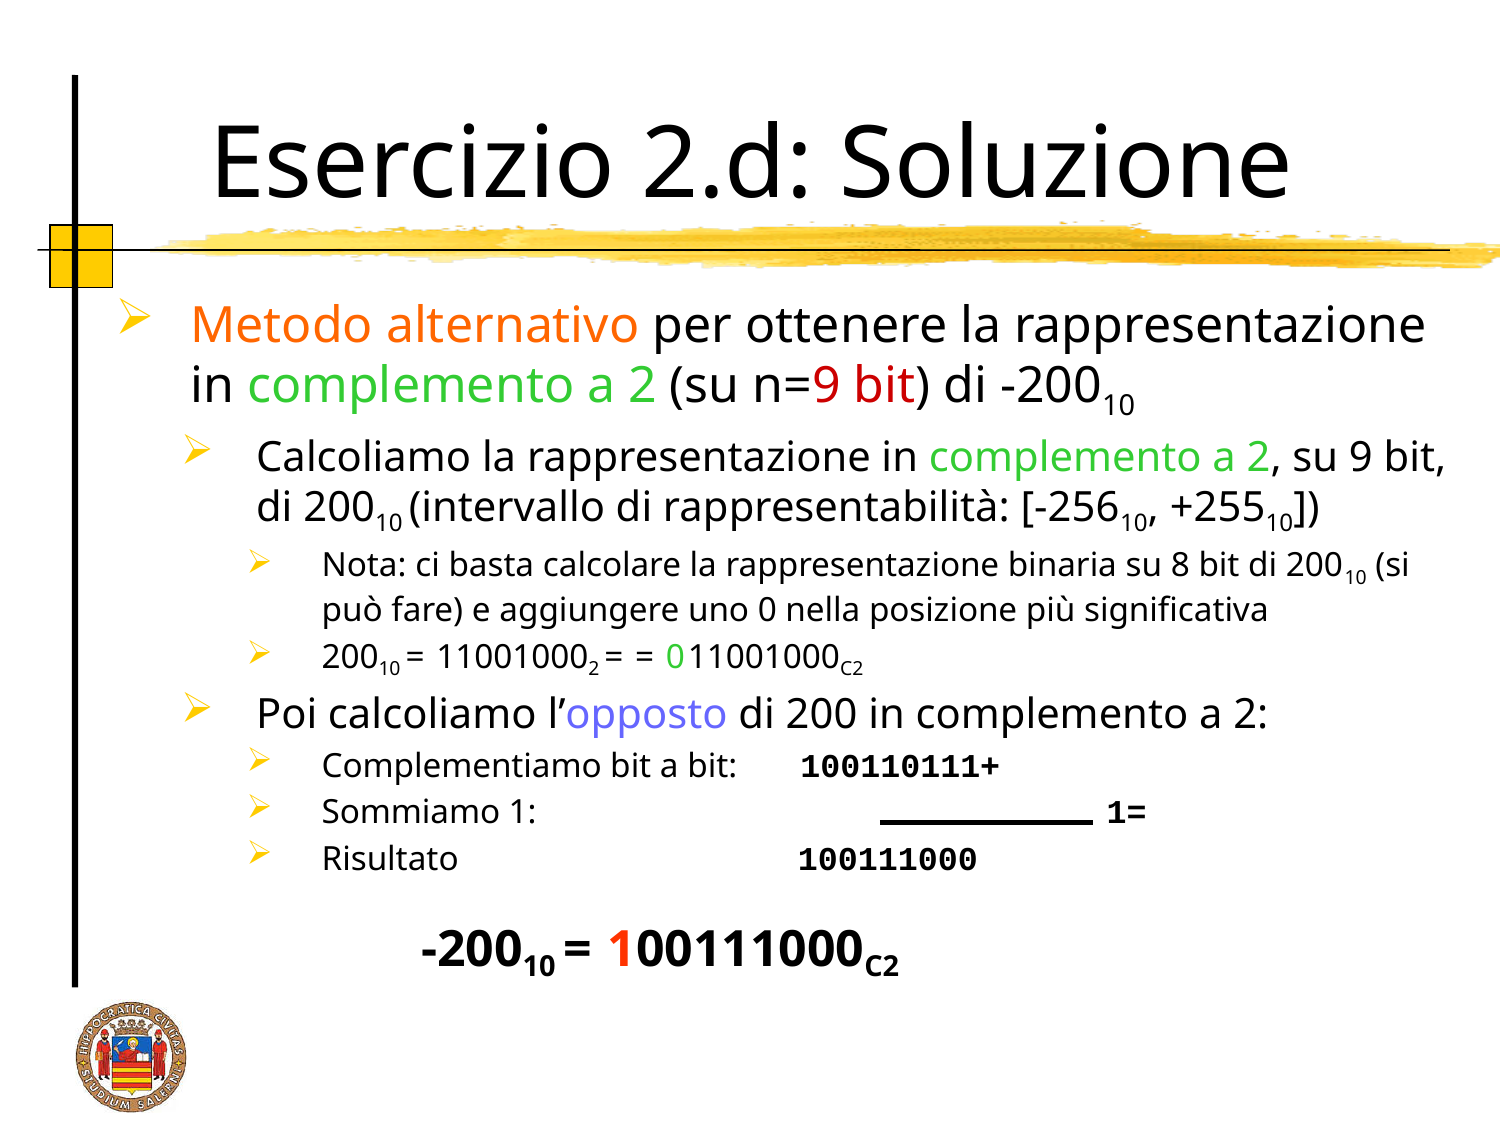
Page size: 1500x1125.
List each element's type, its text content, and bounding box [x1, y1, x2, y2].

list Metodo alternativo per ottenere la rappresentazione in complemento a 2 (su n=9 bit) di -20010 Calcoliamo la rappresentazione in complemento a 2, su 9 bit, di 20010 (intervallo di rappresentabilità: [-25610, +25510]) Nota: ci basta calcolare la rappresentazione binaria su 8 bit di 20010 (si può fare) e aggiungere uno 0 nella posizione più significativa 20010 = 110010002 = = 011001000C2 Poi calcoliamo l’opposto di 200 in complemento a 2: Complementiamo bit a bit: 100110111+ Sommiamo 1: 1= Risultato 100111000 [100, 285, 1483, 575]
picture [75, 999, 187, 1113]
picture [150, 215, 1500, 279]
text_box -20010 = 100111000C2 [419, 916, 1500, 983]
title Esercizio 2.d: Soluzione [66, 37, 1438, 225]
